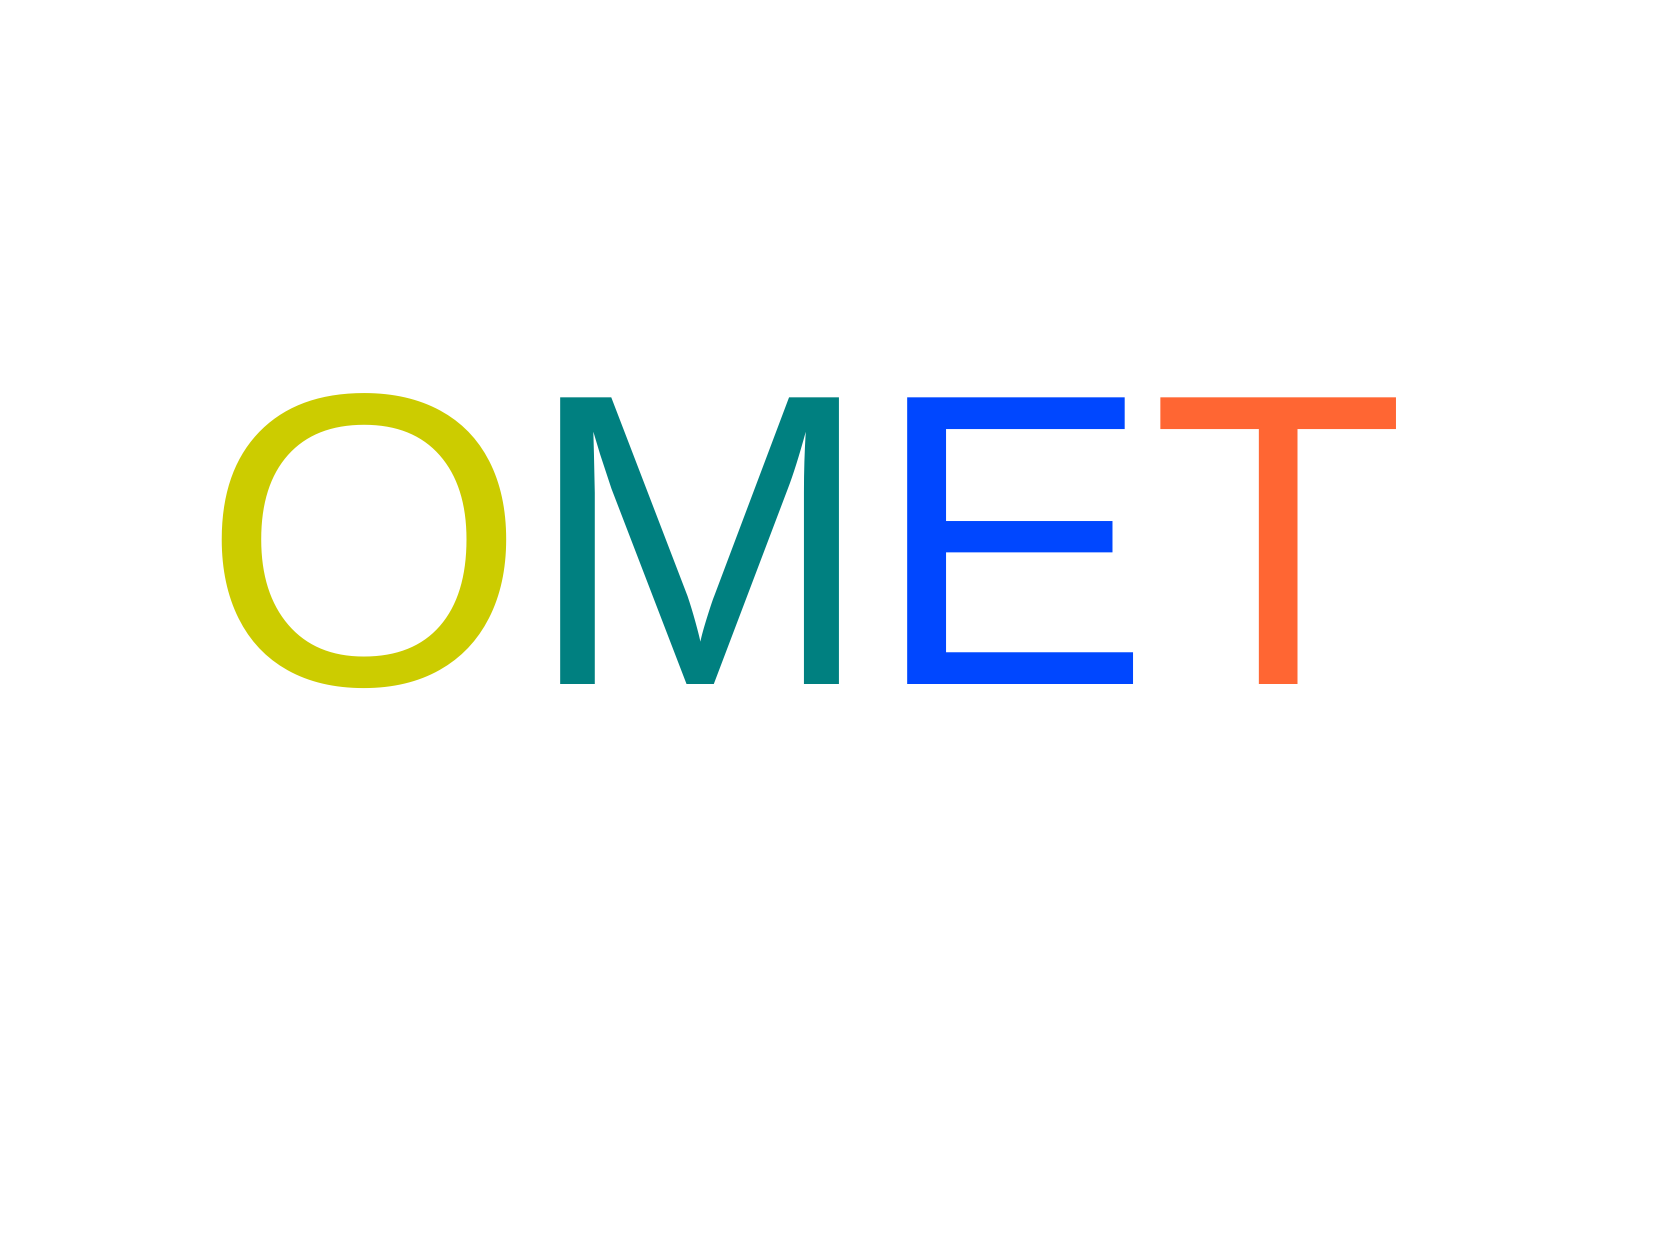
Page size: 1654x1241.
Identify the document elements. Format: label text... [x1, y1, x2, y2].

text_box OMET [187, 300, 1463, 807]
